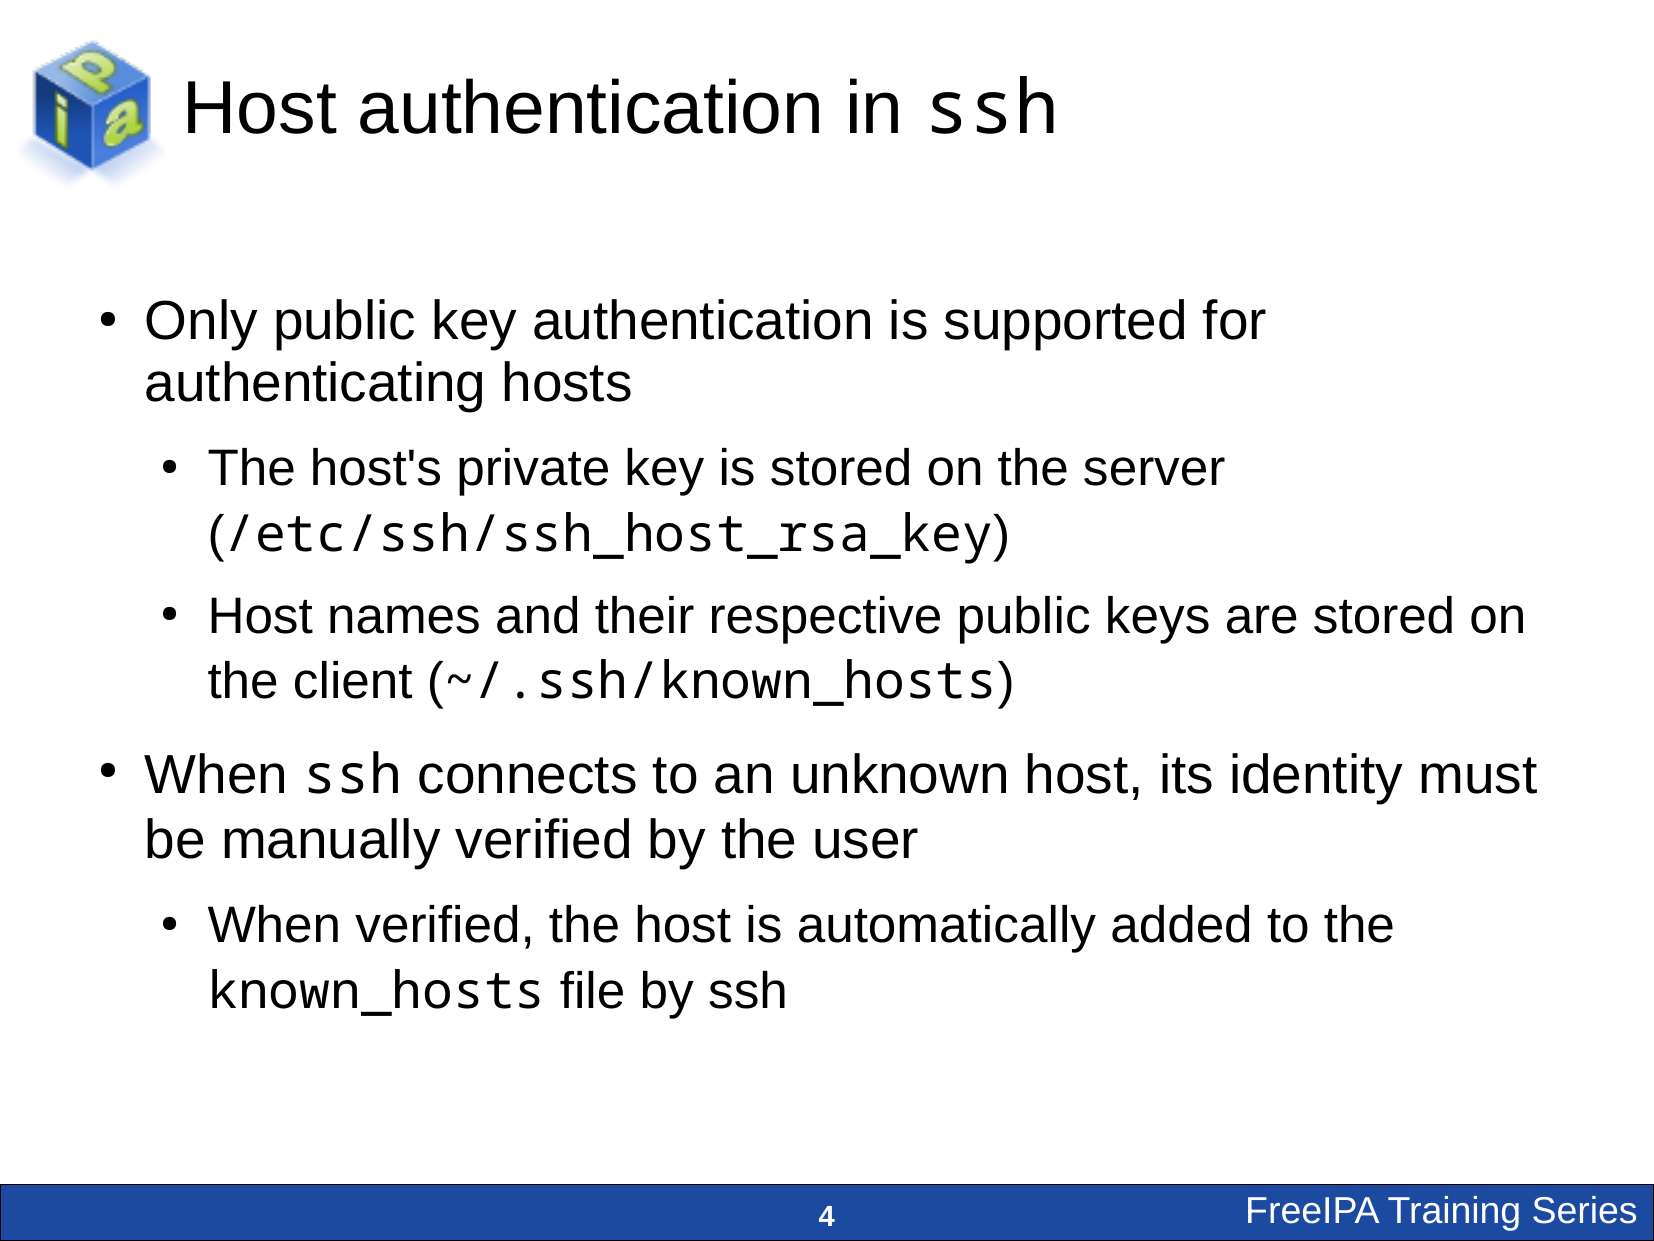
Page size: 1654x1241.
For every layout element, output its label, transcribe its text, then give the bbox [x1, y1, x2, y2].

title Host authentication in ssh [182, 31, 1579, 177]
list Only public key authentication is supported for authenticating hosts The host's private key is stored on the server (/etc/ssh/ssh_host_rsa_key) Host names and their respective public keys are stored on the client (~/.ssh/known_hosts) When ssh connects to an unknown host, its identity must be manually verified by the user When verified, the host is automatically added to the known_hosts file by ssh [82, 290, 1571, 1028]
picture [17, 34, 165, 193]
